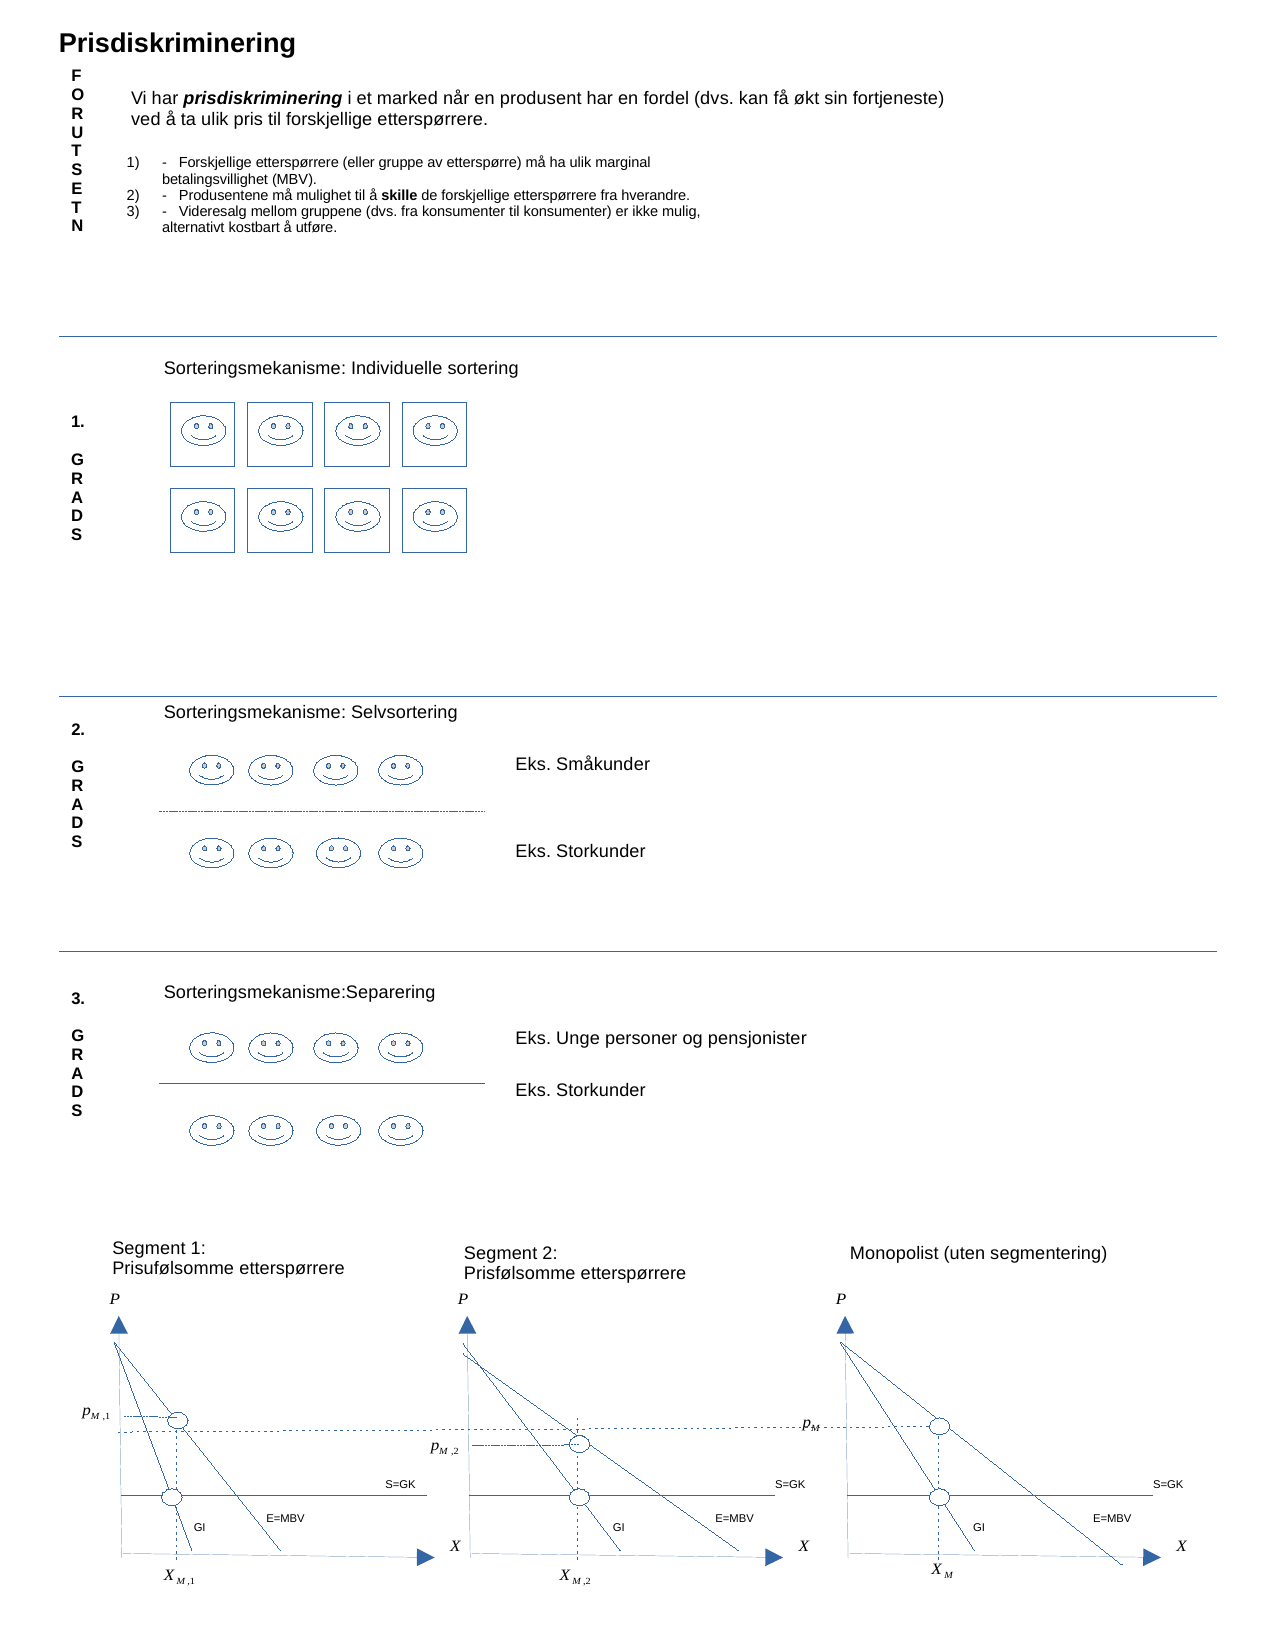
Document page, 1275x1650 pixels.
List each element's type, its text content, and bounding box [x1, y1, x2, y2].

text_box GI [958, 1513, 1083, 1576]
text_box [248, 1115, 294, 1146]
text_box [170, 402, 235, 467]
text_box E=MBV [700, 1505, 825, 1567]
text_box [189, 1115, 235, 1146]
text_box 1. G R A D S [56, 405, 120, 646]
text_box Eks. Storkunder [500, 833, 674, 876]
text_box Sorteringsmekanisme:Separering [149, 974, 451, 1017]
chart [796, 1413, 826, 1434]
text_box 3. G R A D S [56, 981, 120, 1222]
chart [926, 1561, 958, 1581]
text_box [161, 1488, 183, 1506]
text_box E=MBV [1078, 1505, 1203, 1567]
text_box [167, 1412, 189, 1429]
text_box Monopolist (uten segmentering) [835, 1235, 1136, 1278]
text_box [313, 1032, 359, 1063]
text_box [929, 1488, 950, 1506]
text_box [378, 1032, 423, 1063]
text_box GI [598, 1513, 723, 1576]
chart [158, 1566, 200, 1587]
text_box [324, 402, 390, 467]
chart [75, 1401, 114, 1422]
chart [424, 1437, 463, 1457]
text_box [79, 1336, 123, 1439]
text_box [316, 1115, 361, 1146]
text_box [929, 1417, 950, 1435]
chart [444, 1537, 467, 1556]
text_box Prisdiskriminering [44, 20, 473, 87]
text_box S=GK [370, 1470, 495, 1533]
text_box [247, 488, 313, 553]
text_box [805, 1336, 849, 1439]
text_box [248, 838, 294, 868]
text_box [427, 1336, 471, 1439]
text_box [316, 837, 361, 868]
text_box Eks. Unge personer og pensjonister [500, 1020, 834, 1063]
text_box [378, 755, 423, 786]
text_box 2. G R A D S [56, 712, 120, 953]
chart [104, 1290, 125, 1309]
text_box - Forskjellige etterspørrere (eller gruppe av etterspørre) må ha ulik marginal betalingsvillighet (MBV). - Produsentene må mulighet til å skille de forskjellige etterspørrere fra hverandre. - Videresalg mellom gruppene (dvs. fra konsumenter til konsumenter) er ikke mulig, alternativt kostbart å utføre. [119, 147, 769, 311]
text_box Sorteringsmekanisme: Selvsortering [149, 694, 474, 737]
text_box [378, 838, 423, 868]
chart [452, 1290, 473, 1309]
text_box [313, 755, 358, 786]
text_box Sorteringsmekanisme: Individuelle sortering [149, 350, 535, 393]
text_box GI [178, 1513, 303, 1576]
text_box [569, 1435, 590, 1453]
text_box [189, 1032, 234, 1063]
text_box [189, 838, 234, 868]
text_box [402, 488, 467, 553]
text_box [402, 402, 467, 467]
text_box Eks. Småkunder [500, 746, 678, 789]
text_box [247, 402, 313, 467]
text_box [324, 488, 390, 553]
text_box [248, 755, 293, 786]
text_box E=MBV [251, 1505, 376, 1567]
text_box [189, 755, 234, 785]
text_box [248, 1032, 294, 1063]
text_box S=GK [1138, 1470, 1263, 1533]
chart [554, 1566, 595, 1587]
text_box [378, 1115, 424, 1146]
text_box S=GK [760, 1470, 885, 1533]
chart [830, 1290, 851, 1309]
text_box Segment 1: Prisufølsomme etterspørrere [97, 1230, 364, 1293]
text_box [569, 1488, 590, 1506]
text_box F O R U T S E T N [56, 59, 119, 354]
text_box [170, 488, 235, 553]
text_box Eks. Storkunder [500, 1072, 674, 1115]
text_box Vi har prisdiskriminering i et marked når en produsent har en fordel (dvs. kan få økt sin fortjeneste) ved å ta ulik pris til forskjellige etterspørrere. [116, 80, 978, 144]
text_box Segment 2: Prisfølsomme etterspørrere [449, 1235, 726, 1299]
